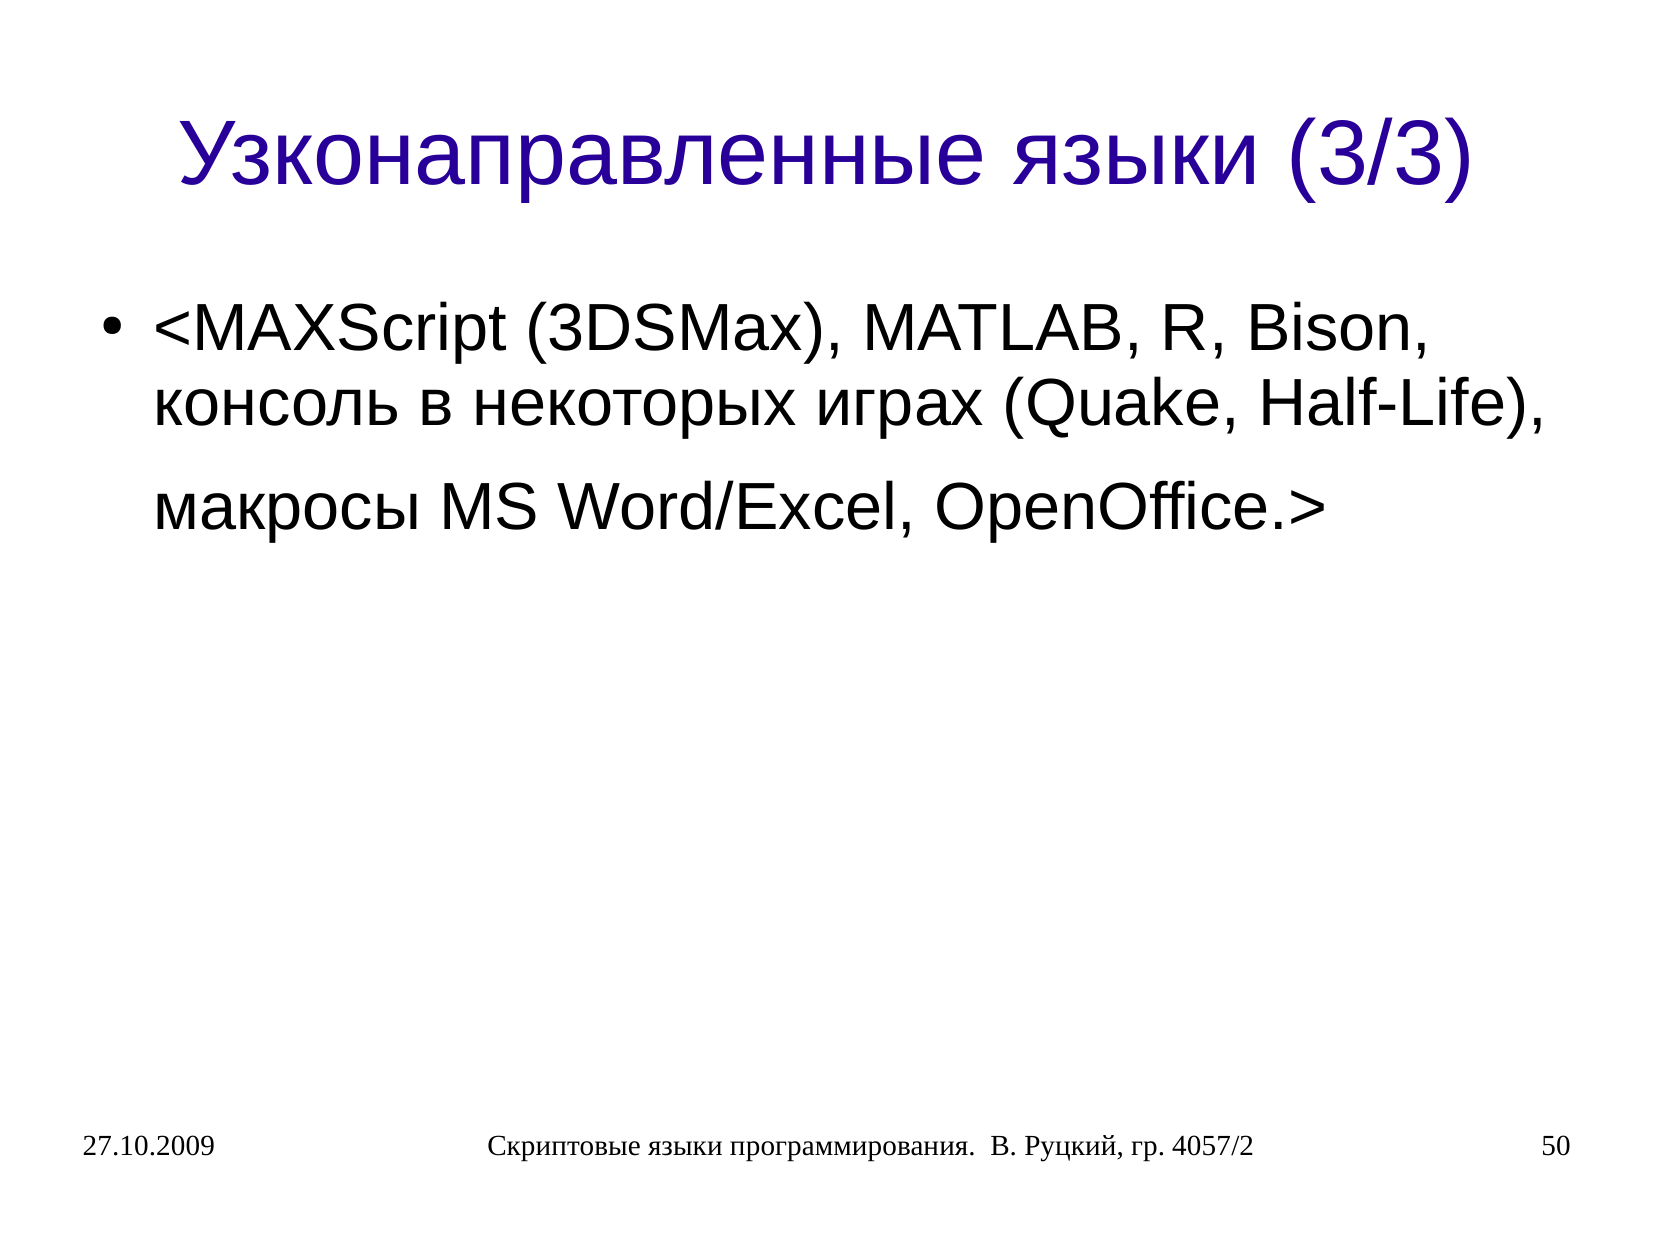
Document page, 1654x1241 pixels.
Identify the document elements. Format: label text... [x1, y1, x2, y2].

list <MAXScript (3DSMax), MATLAB, R, Bison, консоль в некоторых играх (Quake, Half-Life), макросы MS Word/Excel, OpenOffice.> [82, 290, 1571, 1109]
title Узконаправленные языки (3/3) [82, 49, 1571, 257]
